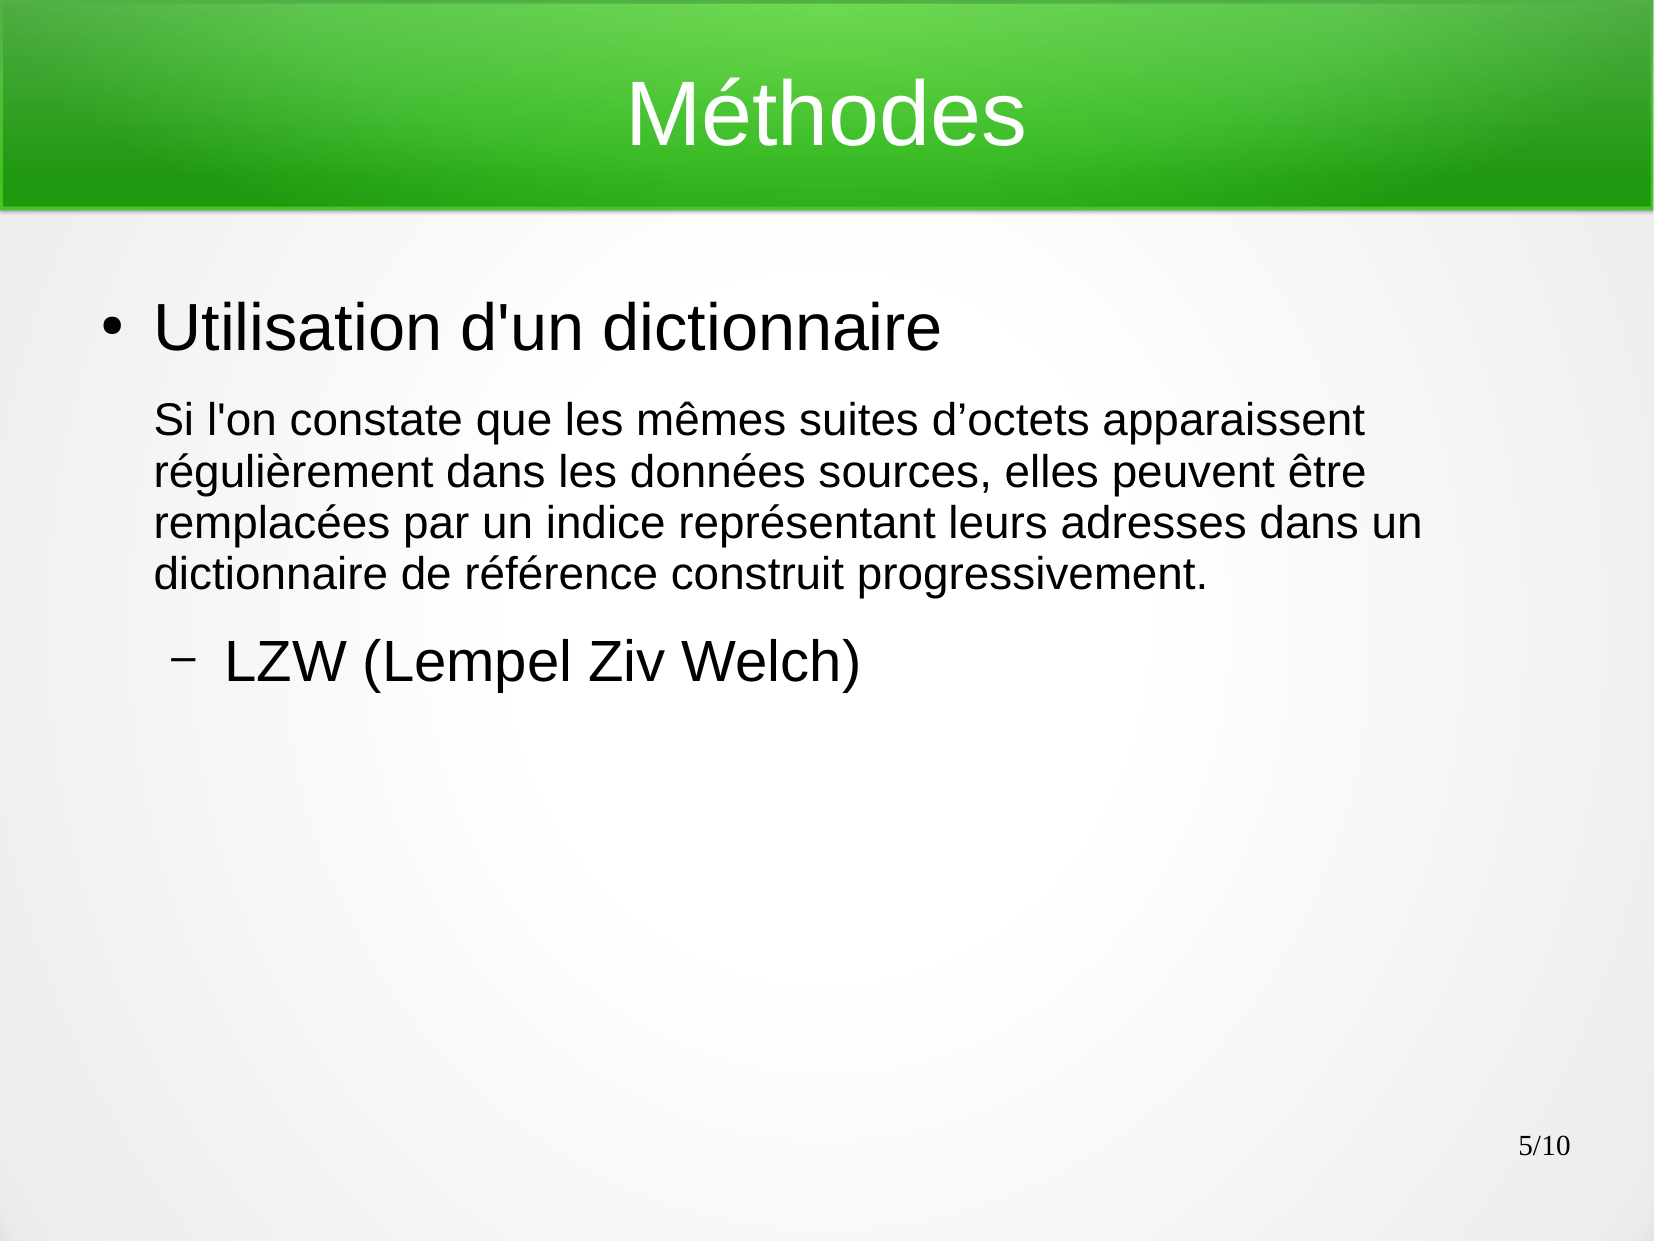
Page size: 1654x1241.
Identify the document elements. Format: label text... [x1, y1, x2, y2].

title Méthodes [82, 49, 1571, 179]
list Utilisation d'un dictionnaire Si l'on constate que les mêmes suites d’octets apparaissent régulièrement dans les données sources, elles peuvent être remplacées par un indice représentant leurs adresses dans un dictionnaire de référence construit progressivement. LZW (Lempel Ziv Welch) [82, 290, 1538, 1010]
